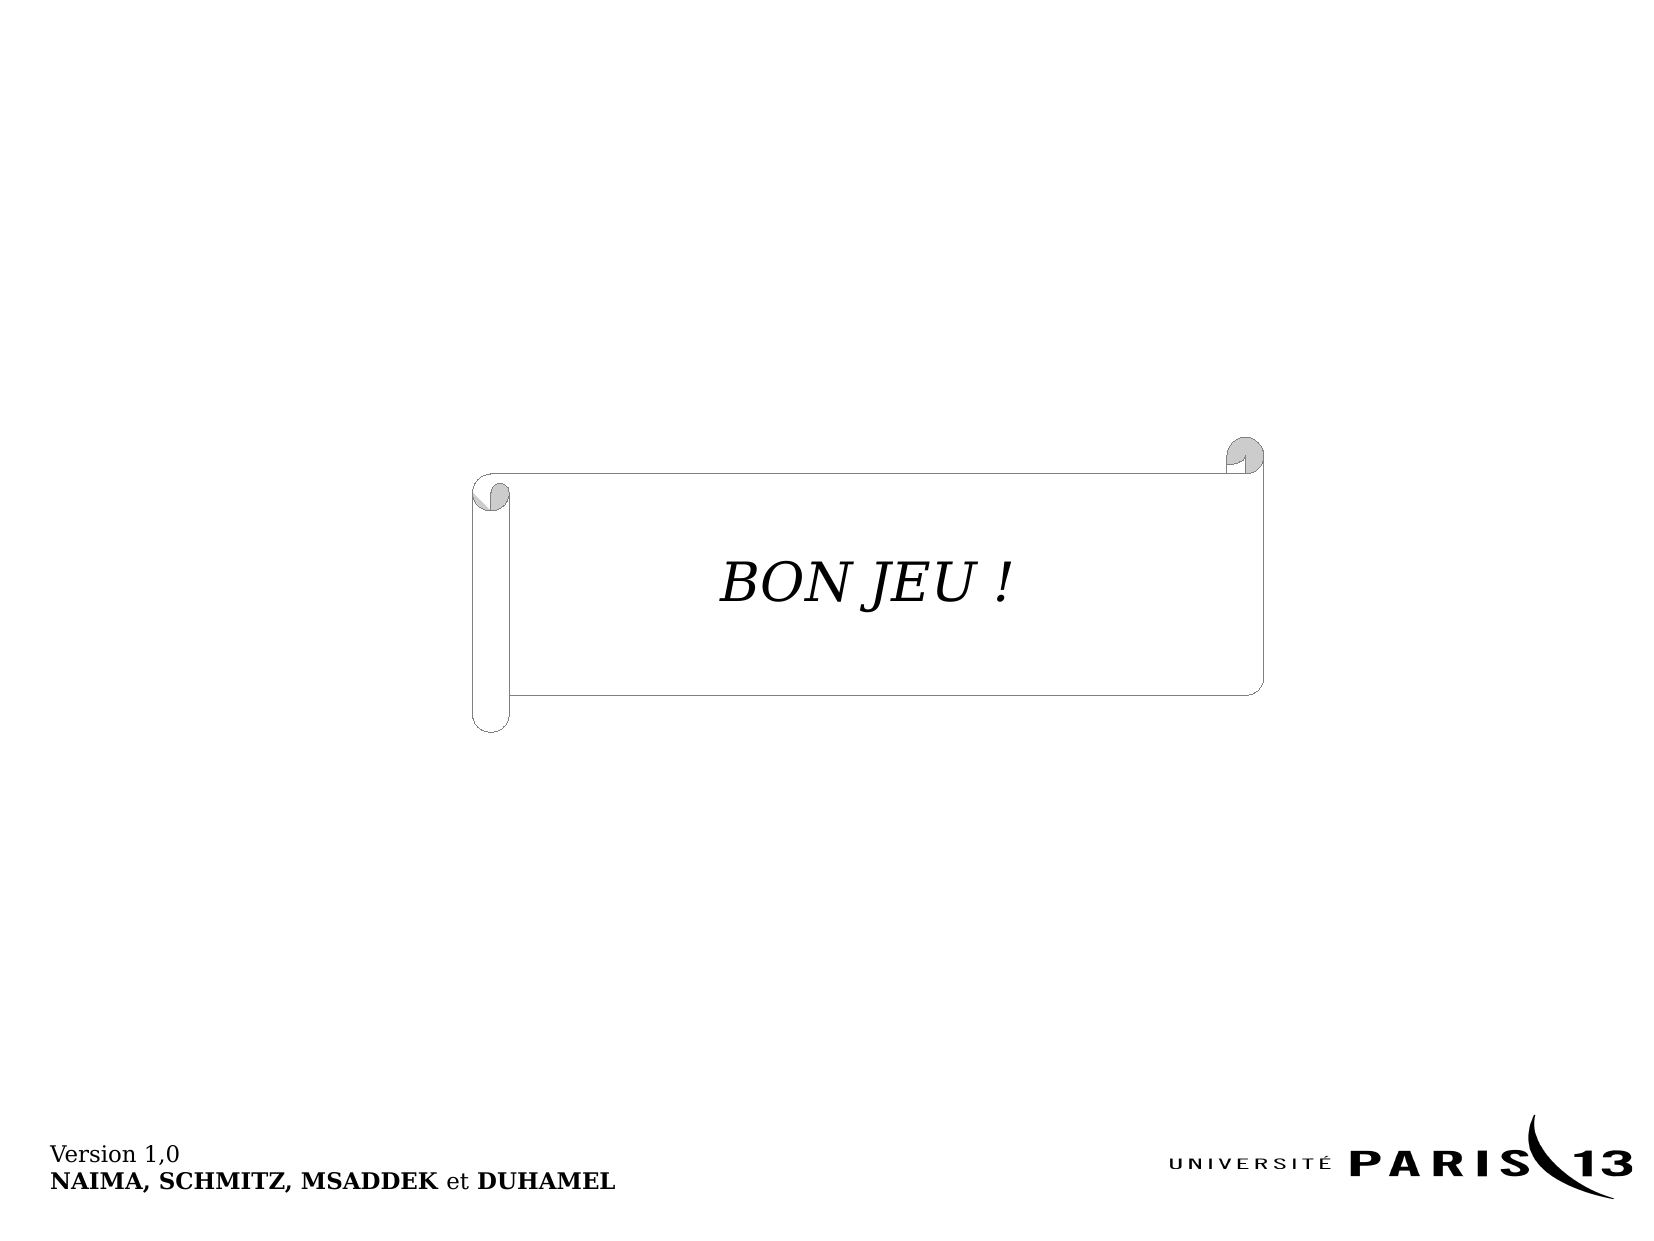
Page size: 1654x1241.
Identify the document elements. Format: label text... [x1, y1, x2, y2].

picture [1157, 1110, 1642, 1205]
text_box Version 1,0 NAIMA, SCHMITZ, MSADDEK et DUHAMEL [35, 1133, 733, 1229]
text_box BON JEU ! [602, 543, 1134, 622]
text_box [472, 437, 1264, 733]
